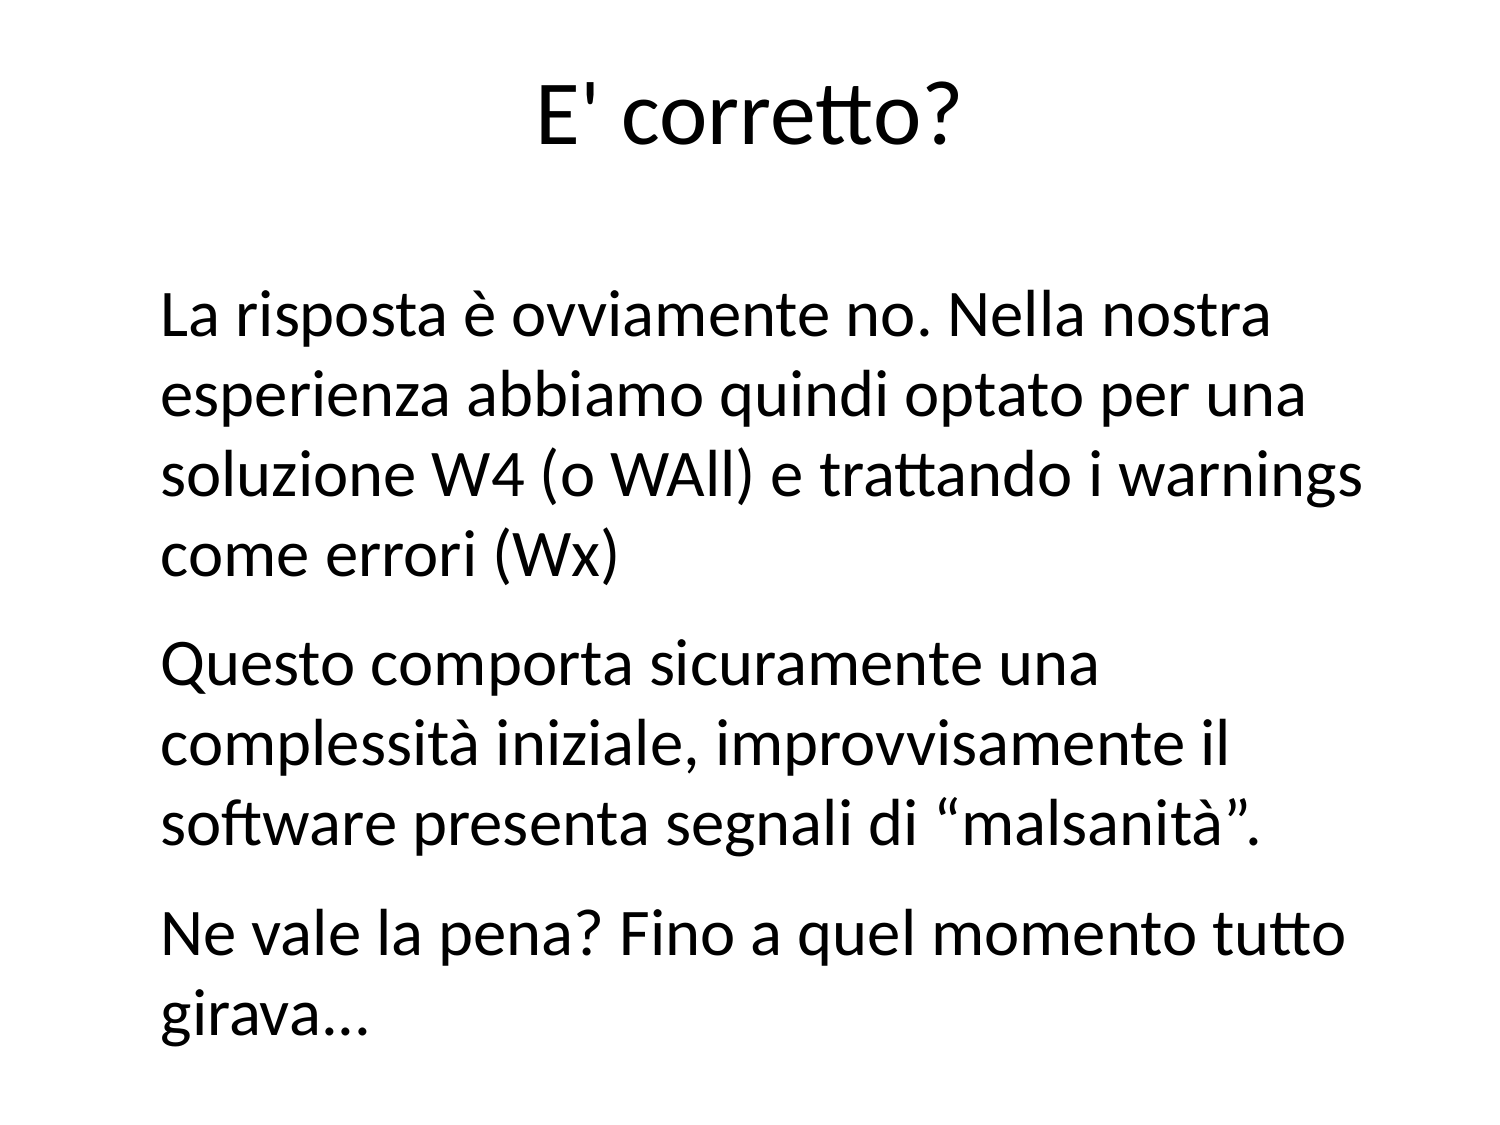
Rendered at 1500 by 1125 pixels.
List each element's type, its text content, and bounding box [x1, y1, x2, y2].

title E' corretto? [75, 45, 1425, 233]
list [75, 262, 1426, 1005]
